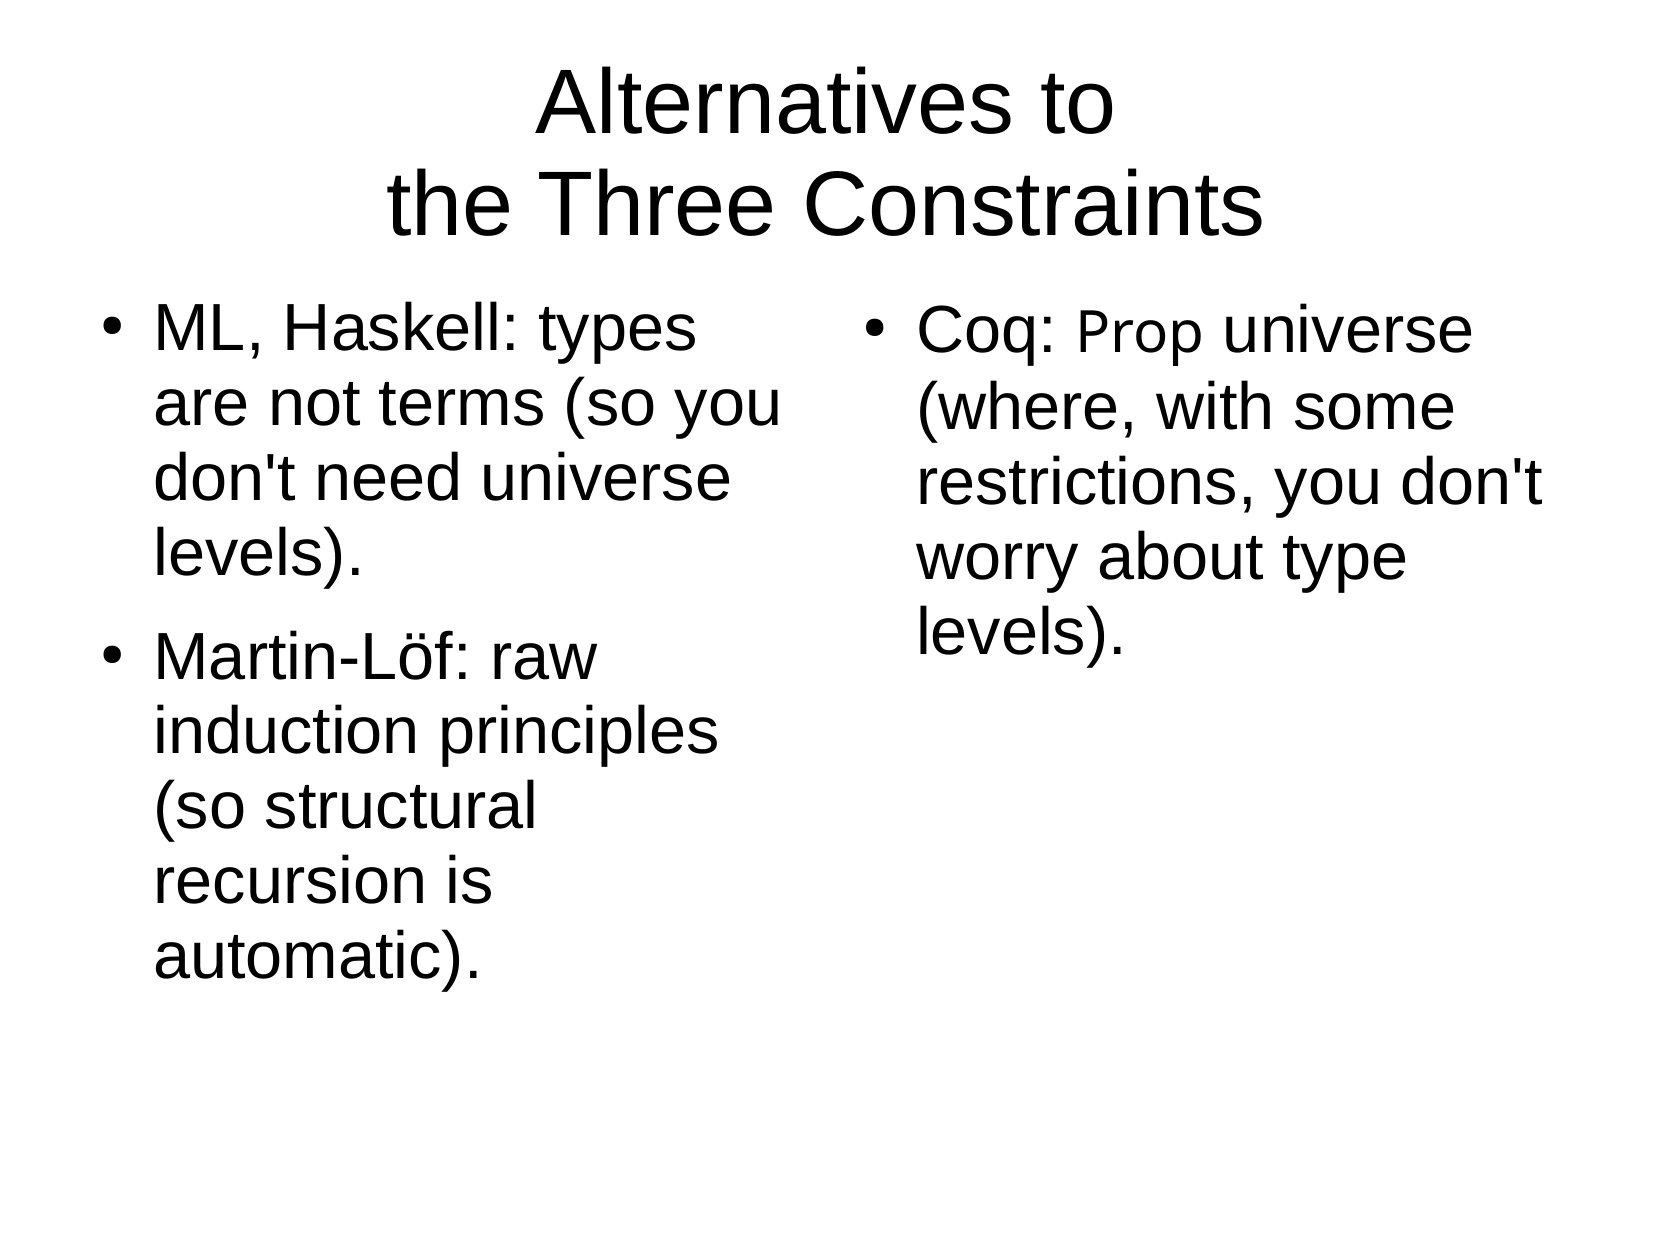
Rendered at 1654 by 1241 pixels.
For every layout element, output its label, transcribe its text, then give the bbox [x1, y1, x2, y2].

list ML, Haskell: types are not terms (so you don't need universe levels). Martin-Löf: raw induction principles (so structural recursion is automatic). [82, 290, 809, 1009]
title Alternatives to the Three Constraints [82, 49, 1571, 257]
list Coq: Prop universe (where, with some restrictions, you don't worry about type levels). [845, 290, 1572, 1009]
